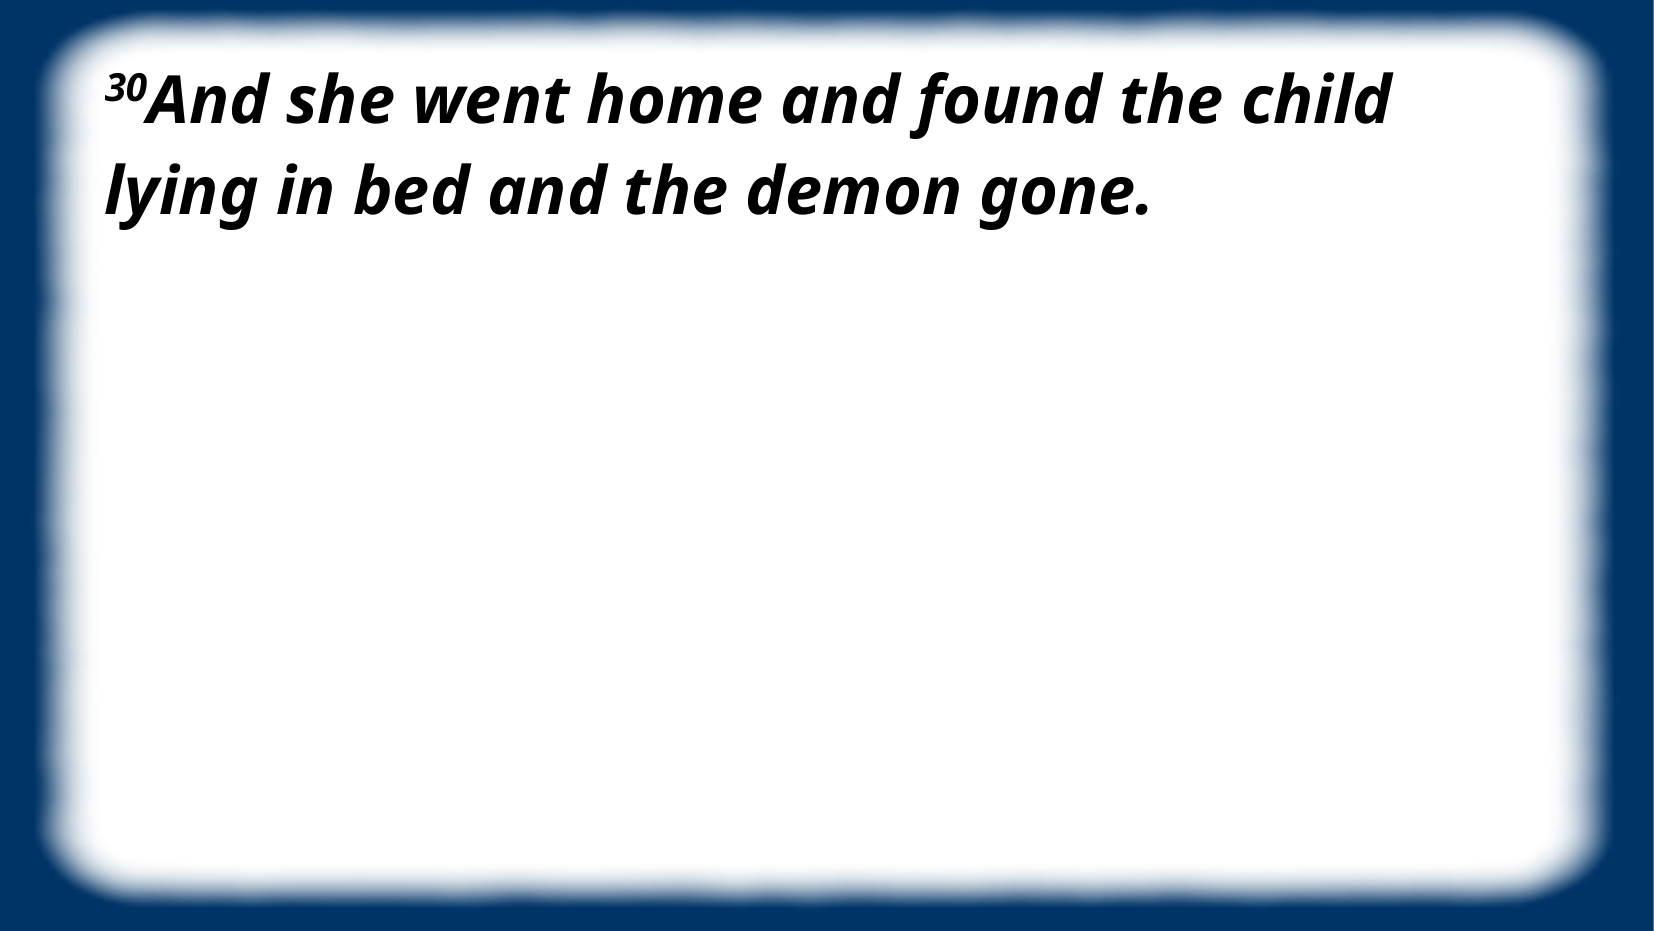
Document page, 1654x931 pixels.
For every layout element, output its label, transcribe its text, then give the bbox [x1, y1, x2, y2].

text_box 30And she went home and found the child lying in bed and the demon gone. [90, 45, 1576, 271]
picture [0, 0, 1654, 931]
